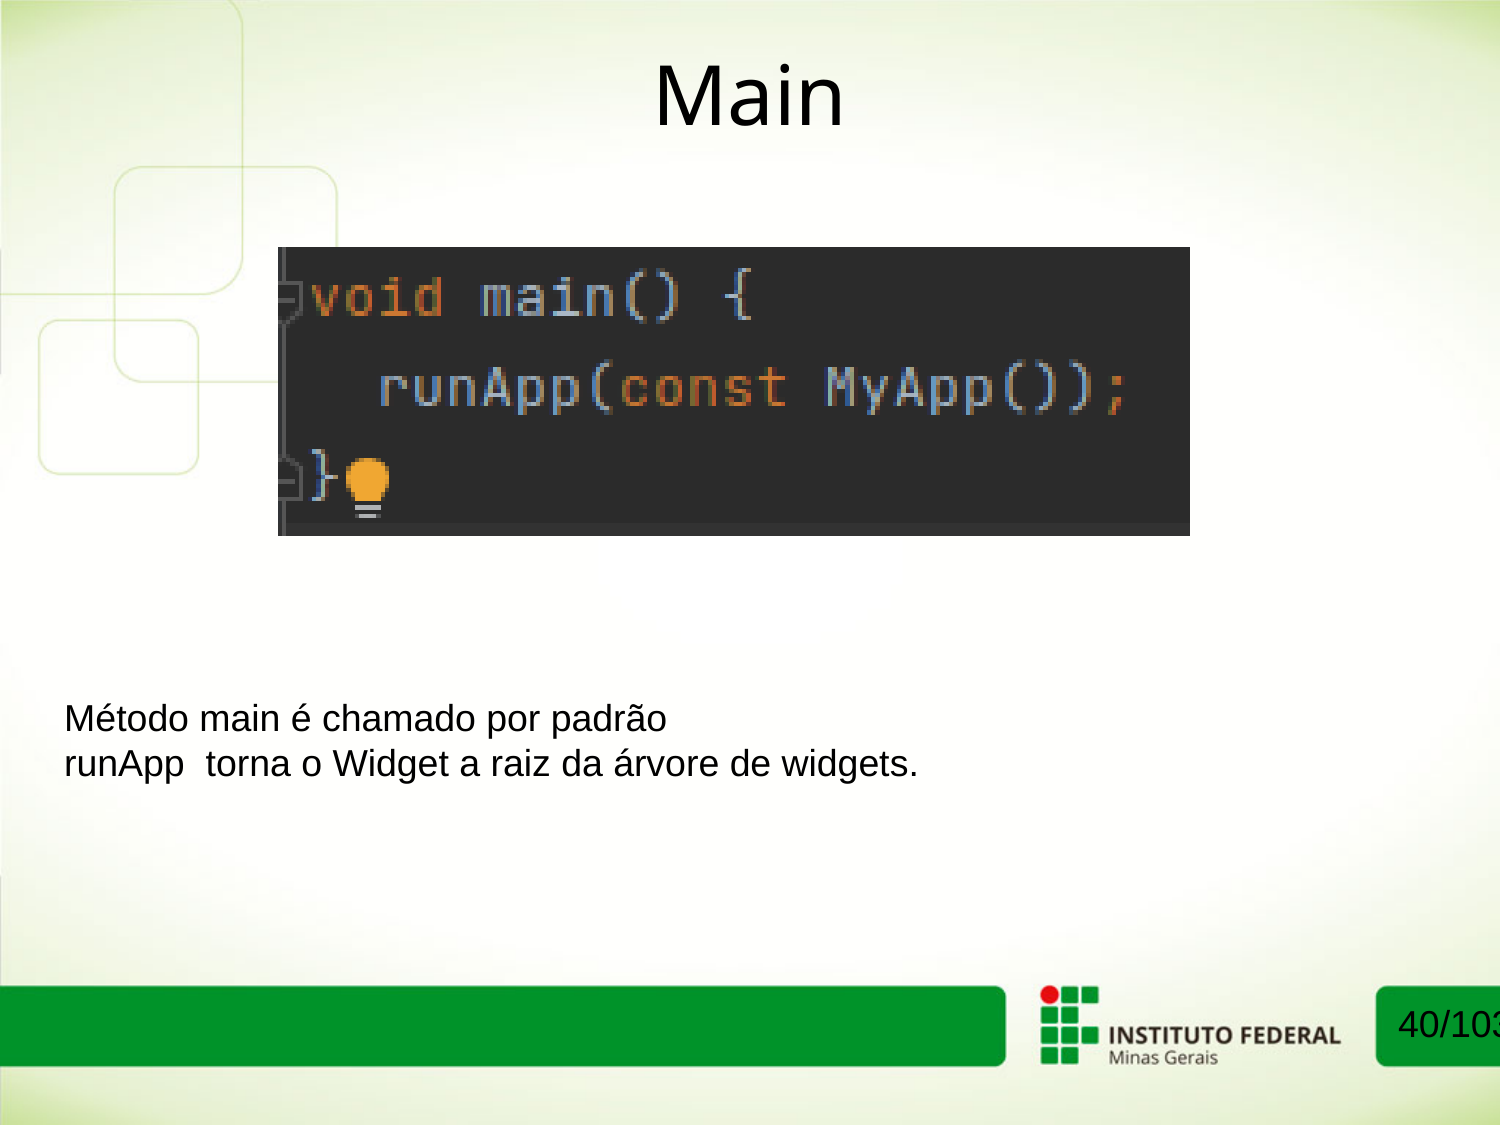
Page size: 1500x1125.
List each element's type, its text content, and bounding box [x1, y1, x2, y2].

picture [0, 0, 1500, 1125]
text_box Main [74, 30, 1425, 155]
text_box Método main é chamado por padrão runApp torna o Widget a raiz da árvore de widgets. [64, 487, 1415, 991]
